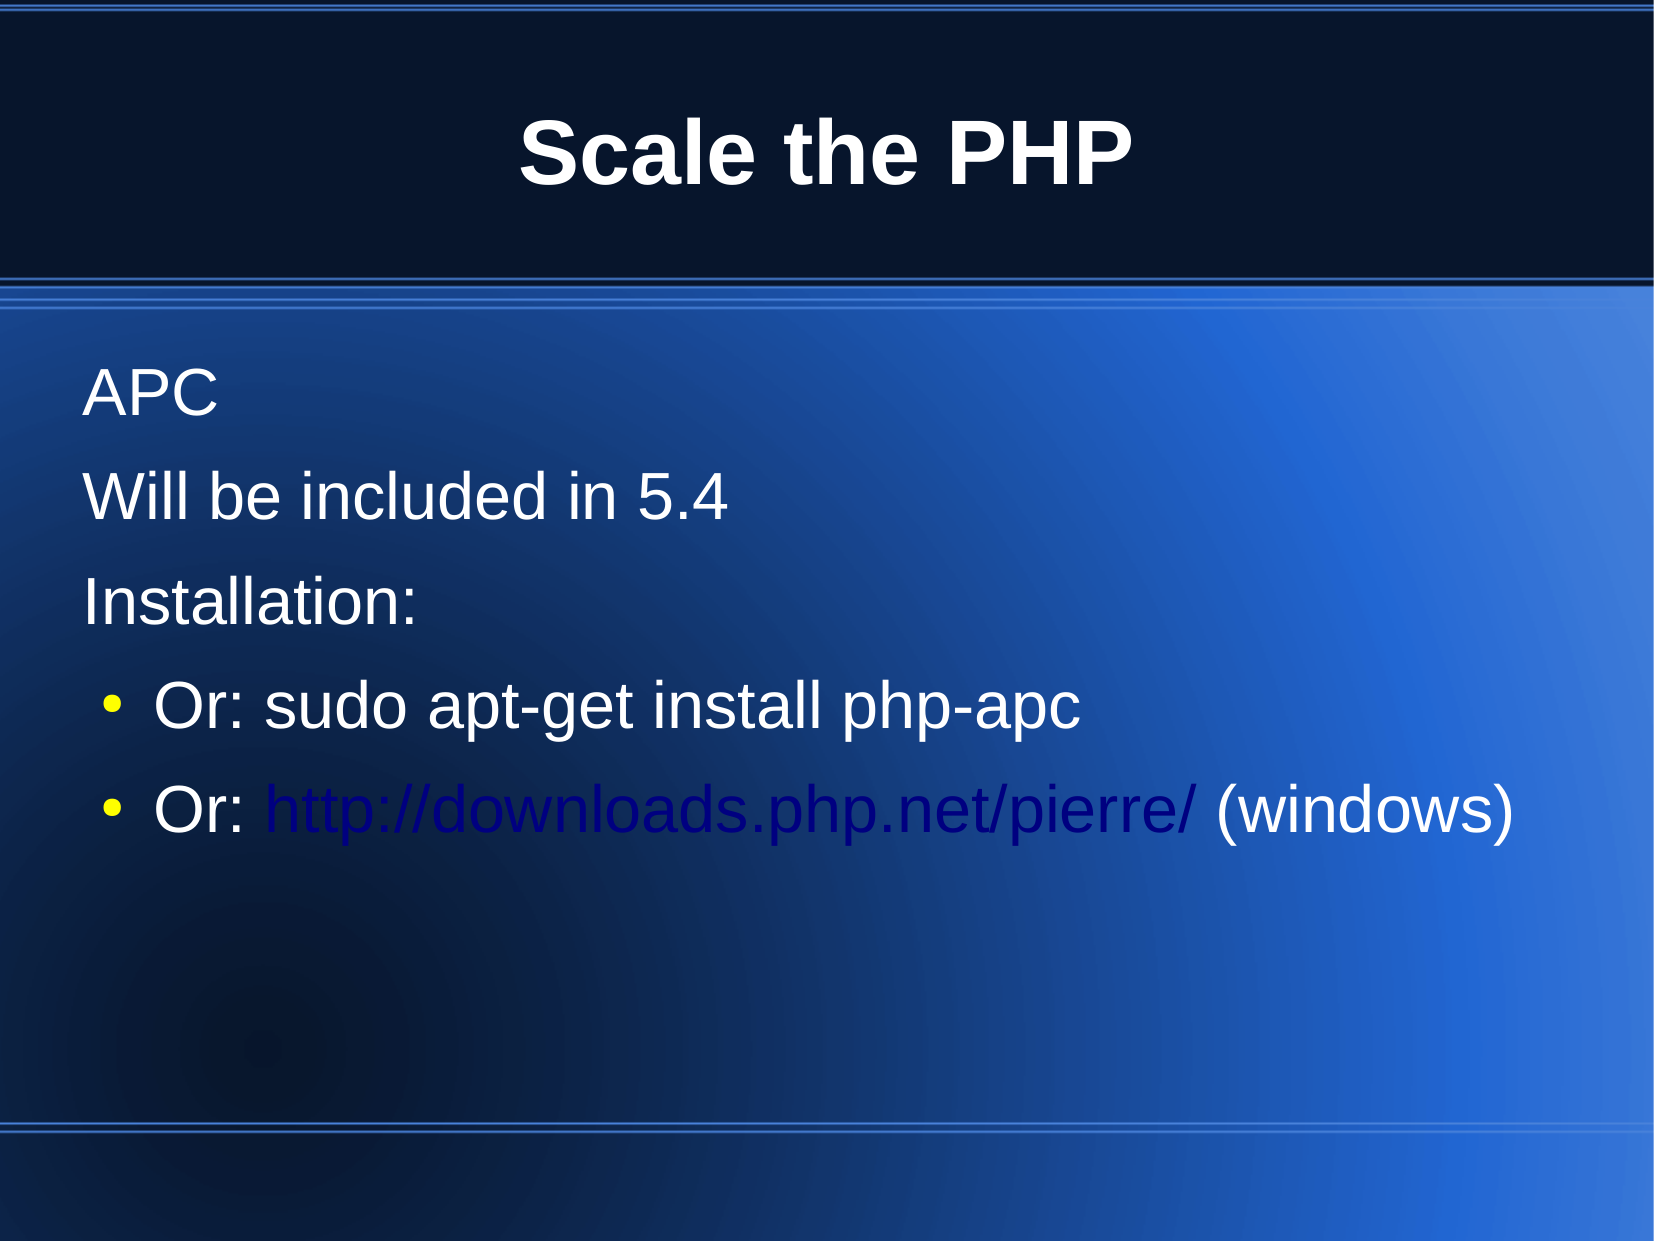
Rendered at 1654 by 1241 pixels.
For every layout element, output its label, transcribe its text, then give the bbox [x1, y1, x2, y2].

picture [0, 0, 1654, 1241]
title Scale the PHP [82, 49, 1571, 257]
list APC Will be included in 5.4 Installation: Or: sudo apt-get install php-apc Or: http://downloads.php.net/pierre/ (windows) [82, 355, 1565, 1174]
